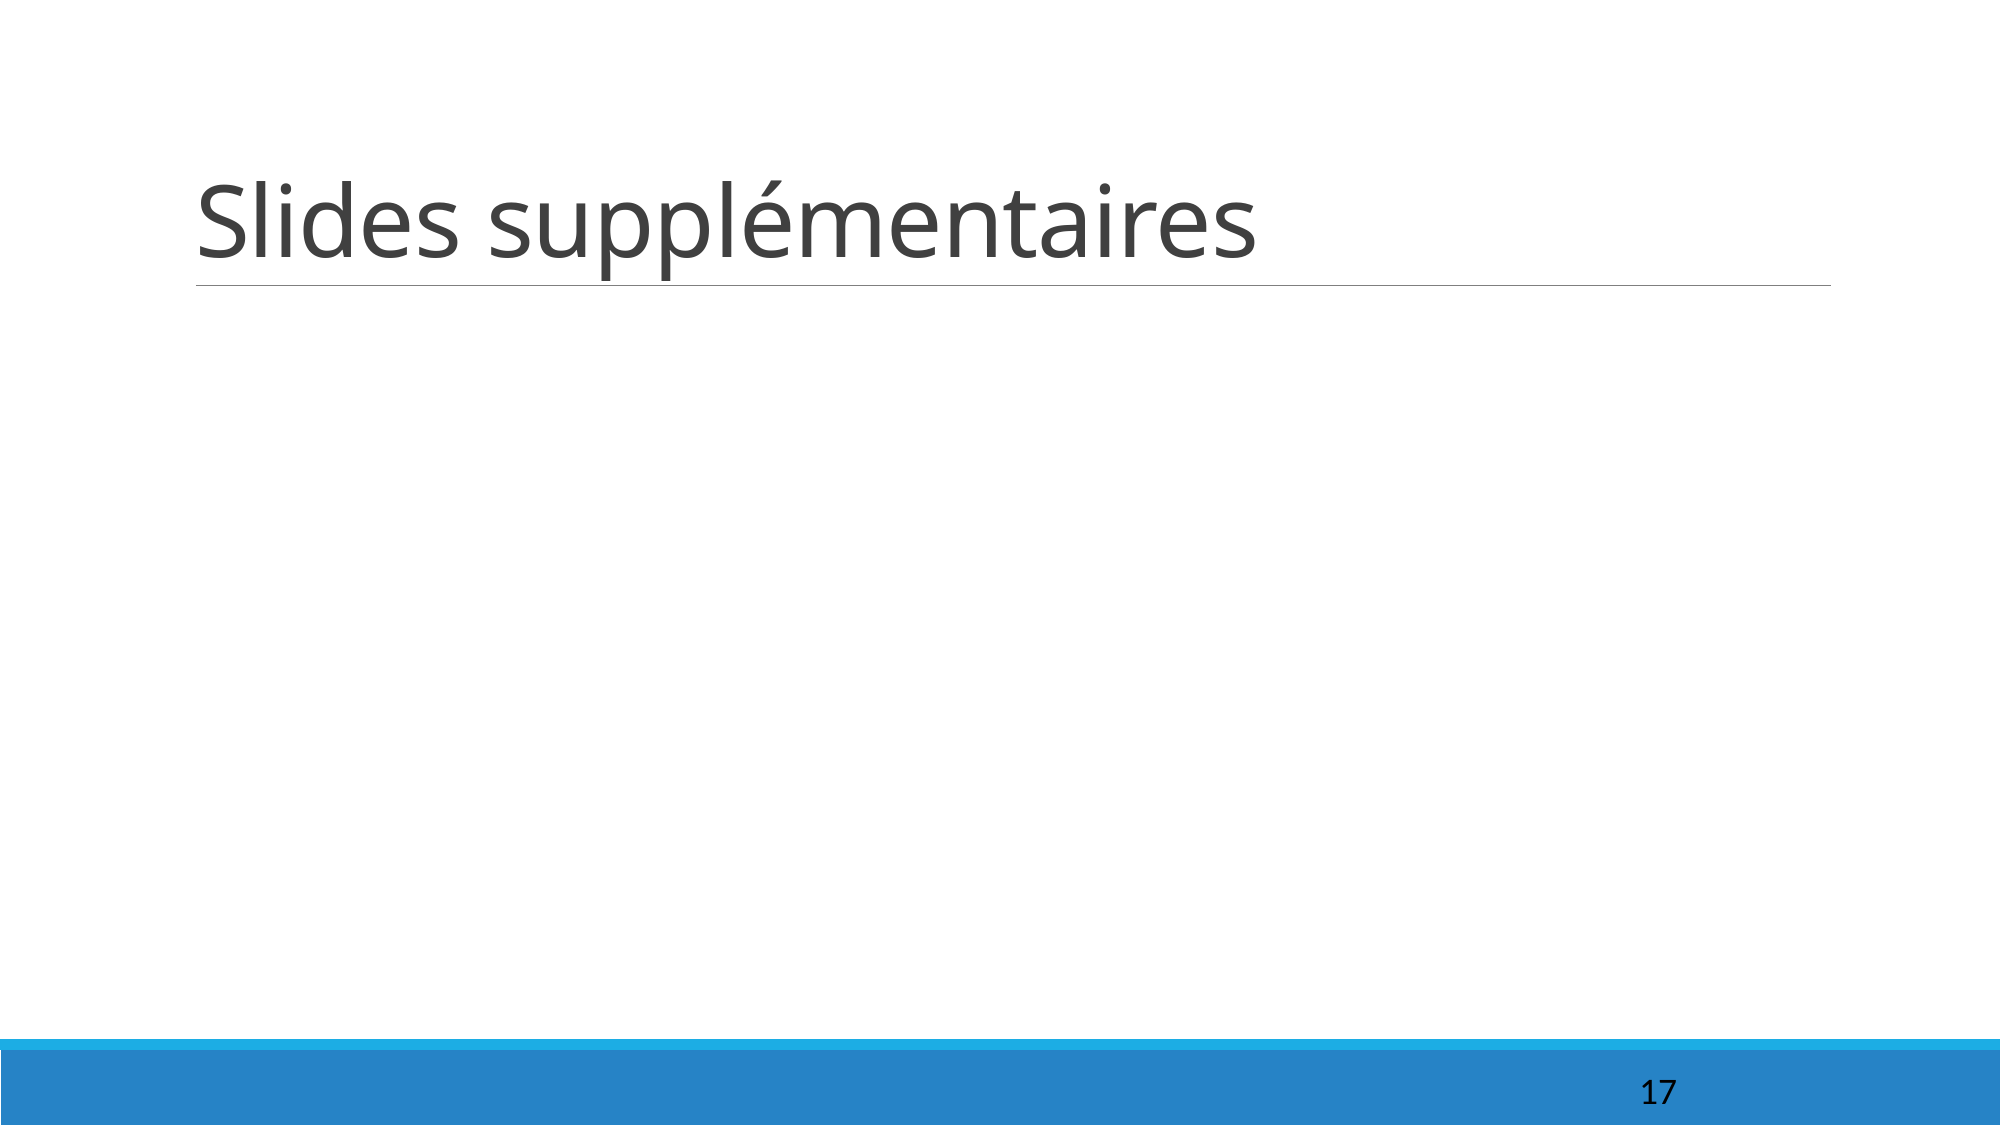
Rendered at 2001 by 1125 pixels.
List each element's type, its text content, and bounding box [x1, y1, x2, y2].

title Slides supplémentaires [180, 47, 1831, 286]
text_box [1624, 1059, 1840, 1120]
